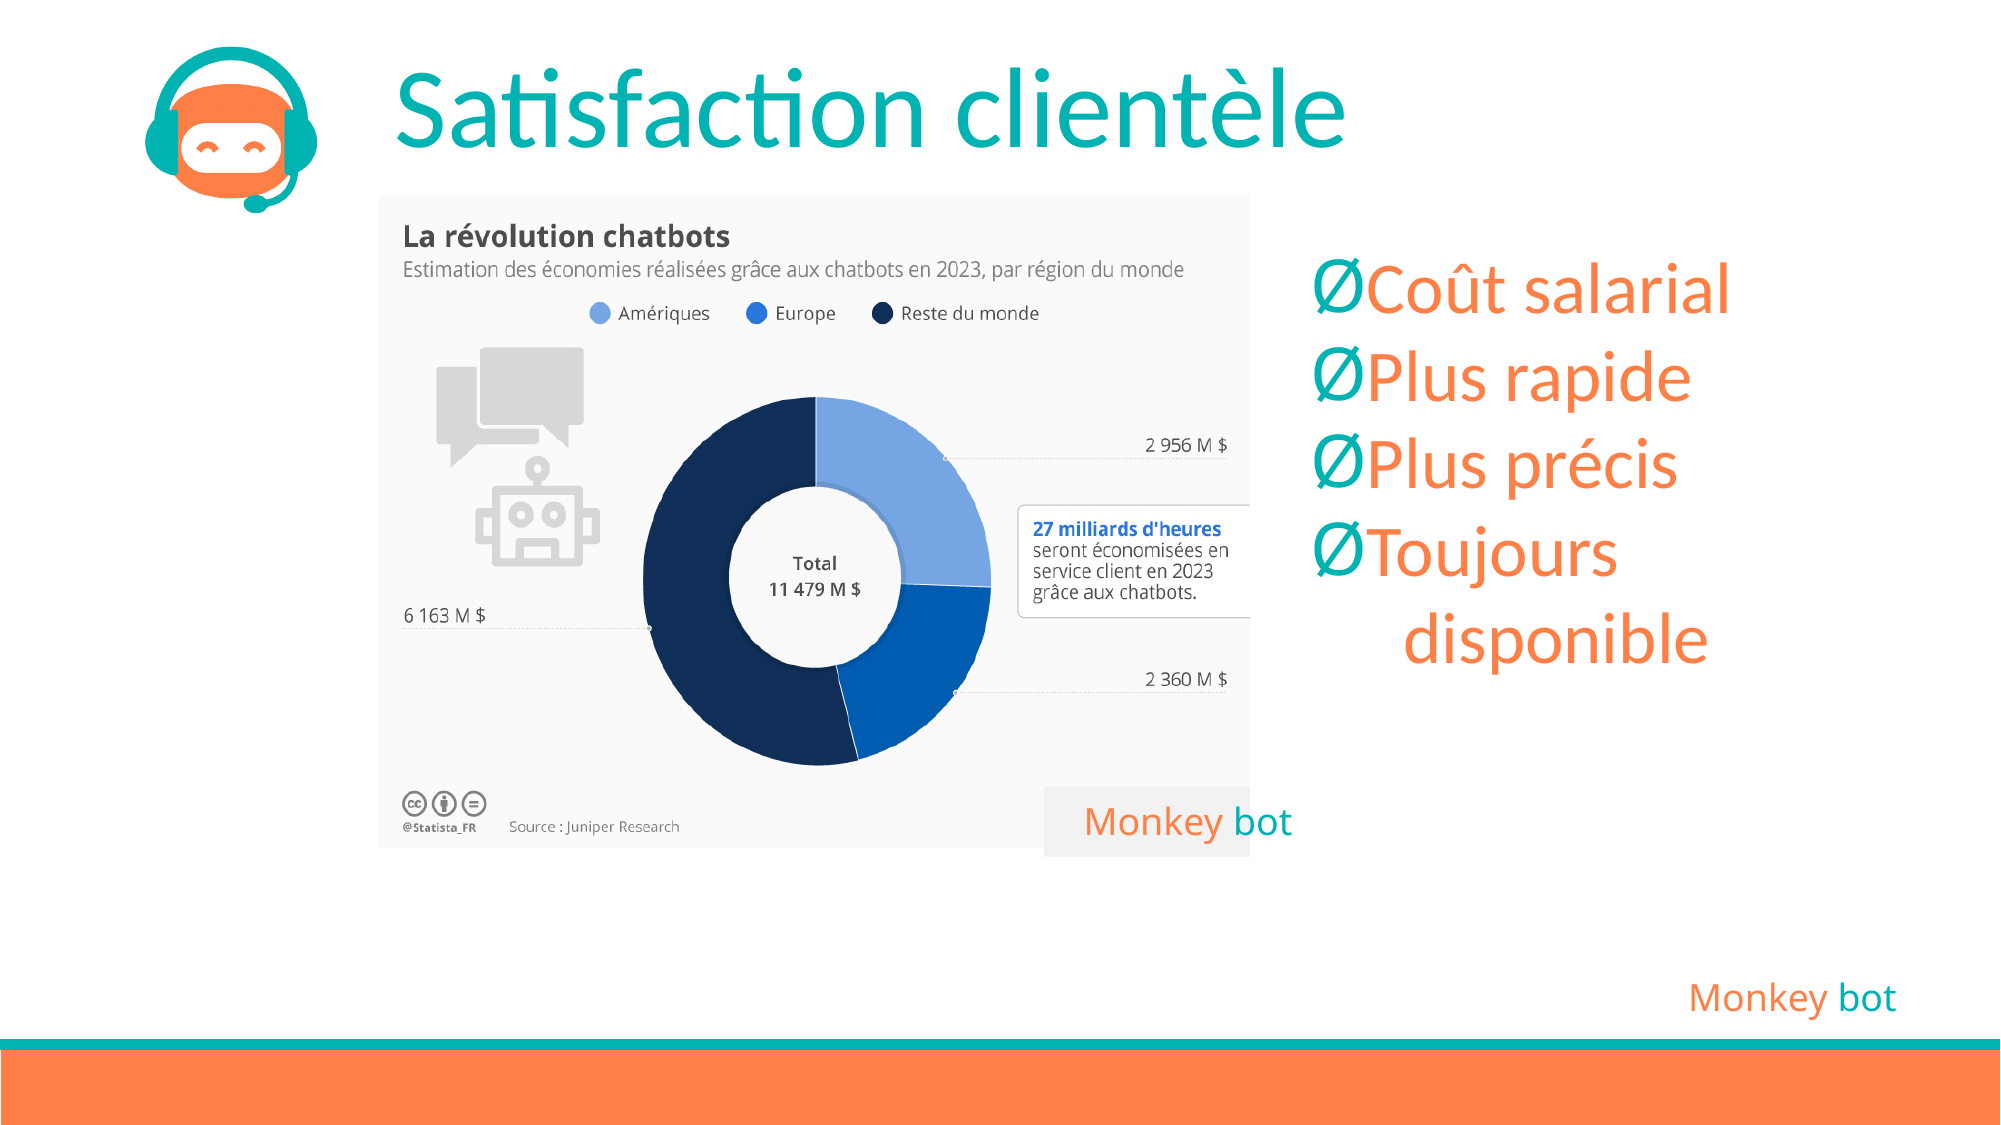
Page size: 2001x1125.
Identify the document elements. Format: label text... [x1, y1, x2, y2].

text_box Satisfaction clientèle [379, 25, 1653, 268]
text_box Monkey bot [1673, 966, 2000, 1028]
text_box Coût salarial Plus rapide Plus précis Toujours disponible [1294, 233, 1921, 781]
picture [379, 268, 1250, 848]
text_box [1043, 786, 1251, 790]
picture [127, 25, 335, 234]
text_box Monkey bot [922, 790, 1324, 852]
